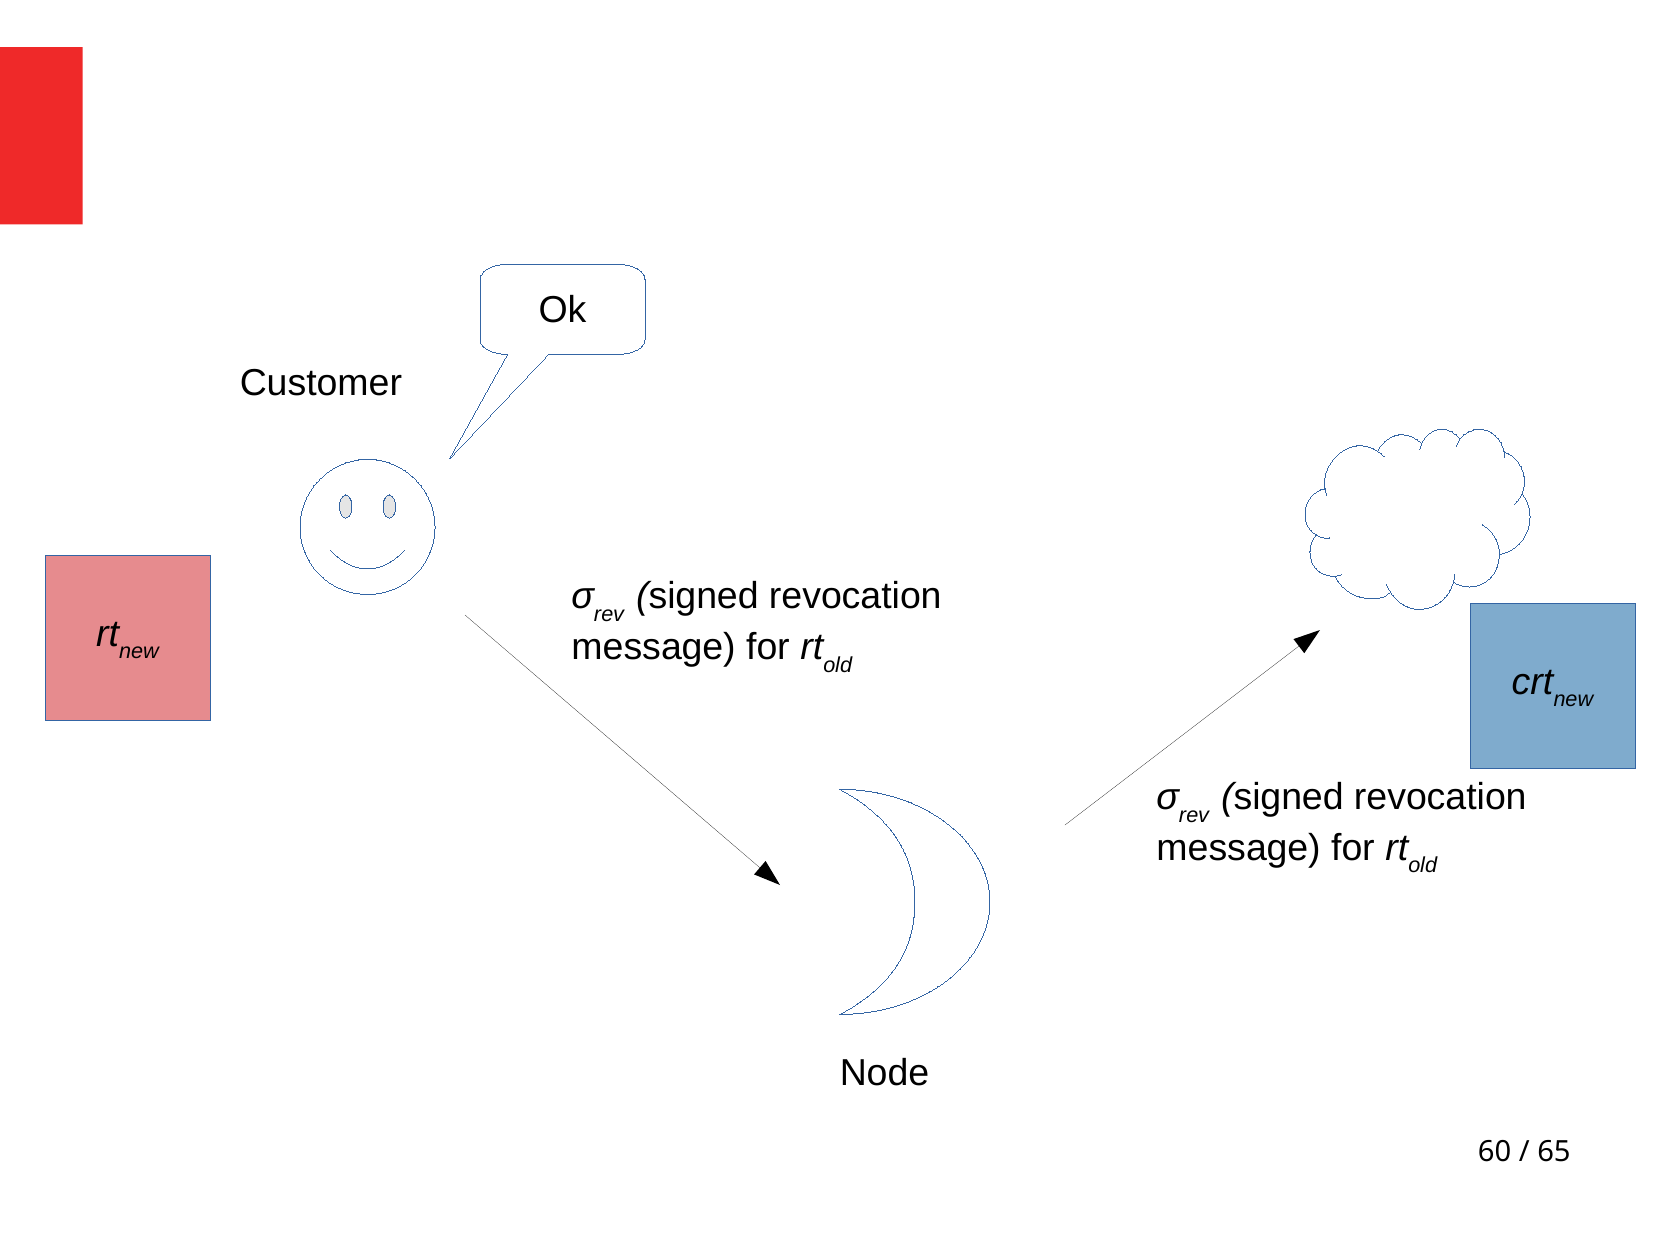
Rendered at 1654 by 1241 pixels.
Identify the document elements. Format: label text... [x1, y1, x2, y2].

text_box rtnew [45, 555, 211, 721]
text_box Node [824, 1044, 1140, 1102]
text_box [1305, 429, 1531, 610]
text_box σrev (signed revocation message) for rtold [1141, 768, 1591, 927]
text_box [300, 459, 436, 595]
text_box Ok [449, 264, 646, 459]
text_box Customer [224, 354, 495, 412]
text_box crtnew [1470, 603, 1636, 769]
text_box σrev (signed revocation message) for rtold [556, 567, 1126, 684]
text_box [839, 789, 990, 1015]
